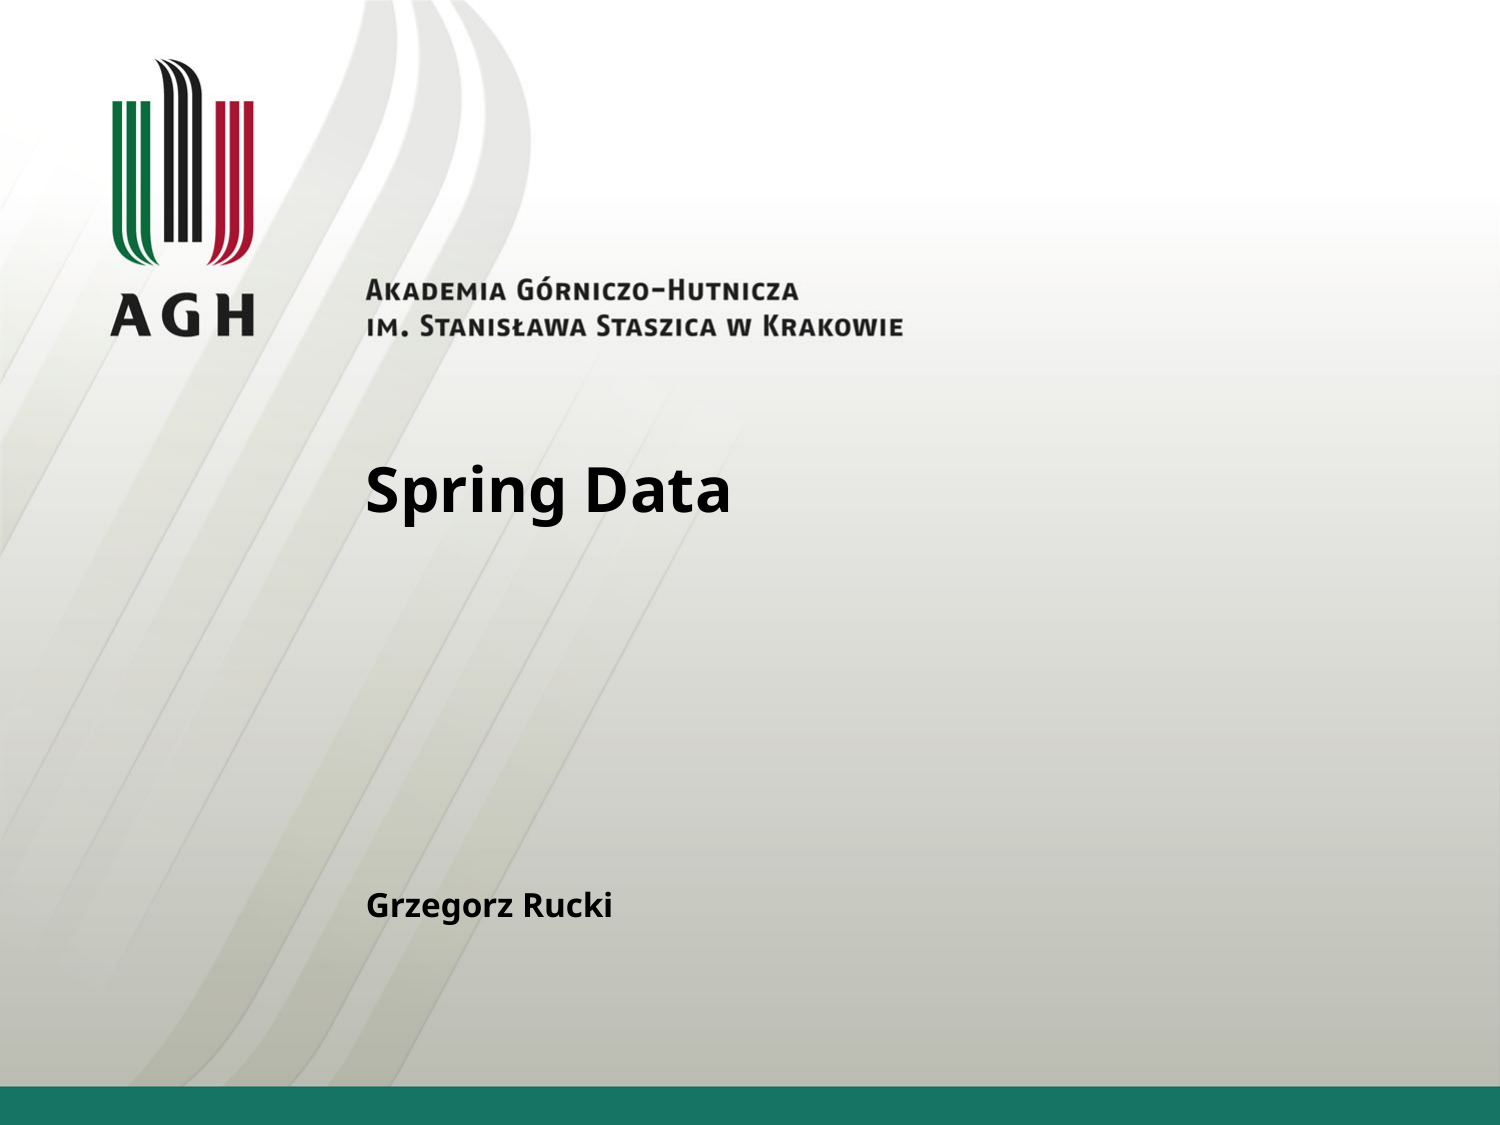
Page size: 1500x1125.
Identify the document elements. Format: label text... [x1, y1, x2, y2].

text_box Grzegorz Rucki [365, 891, 1376, 1030]
title Spring Data [365, 445, 1376, 693]
picture [0, 0, 1500, 1125]
